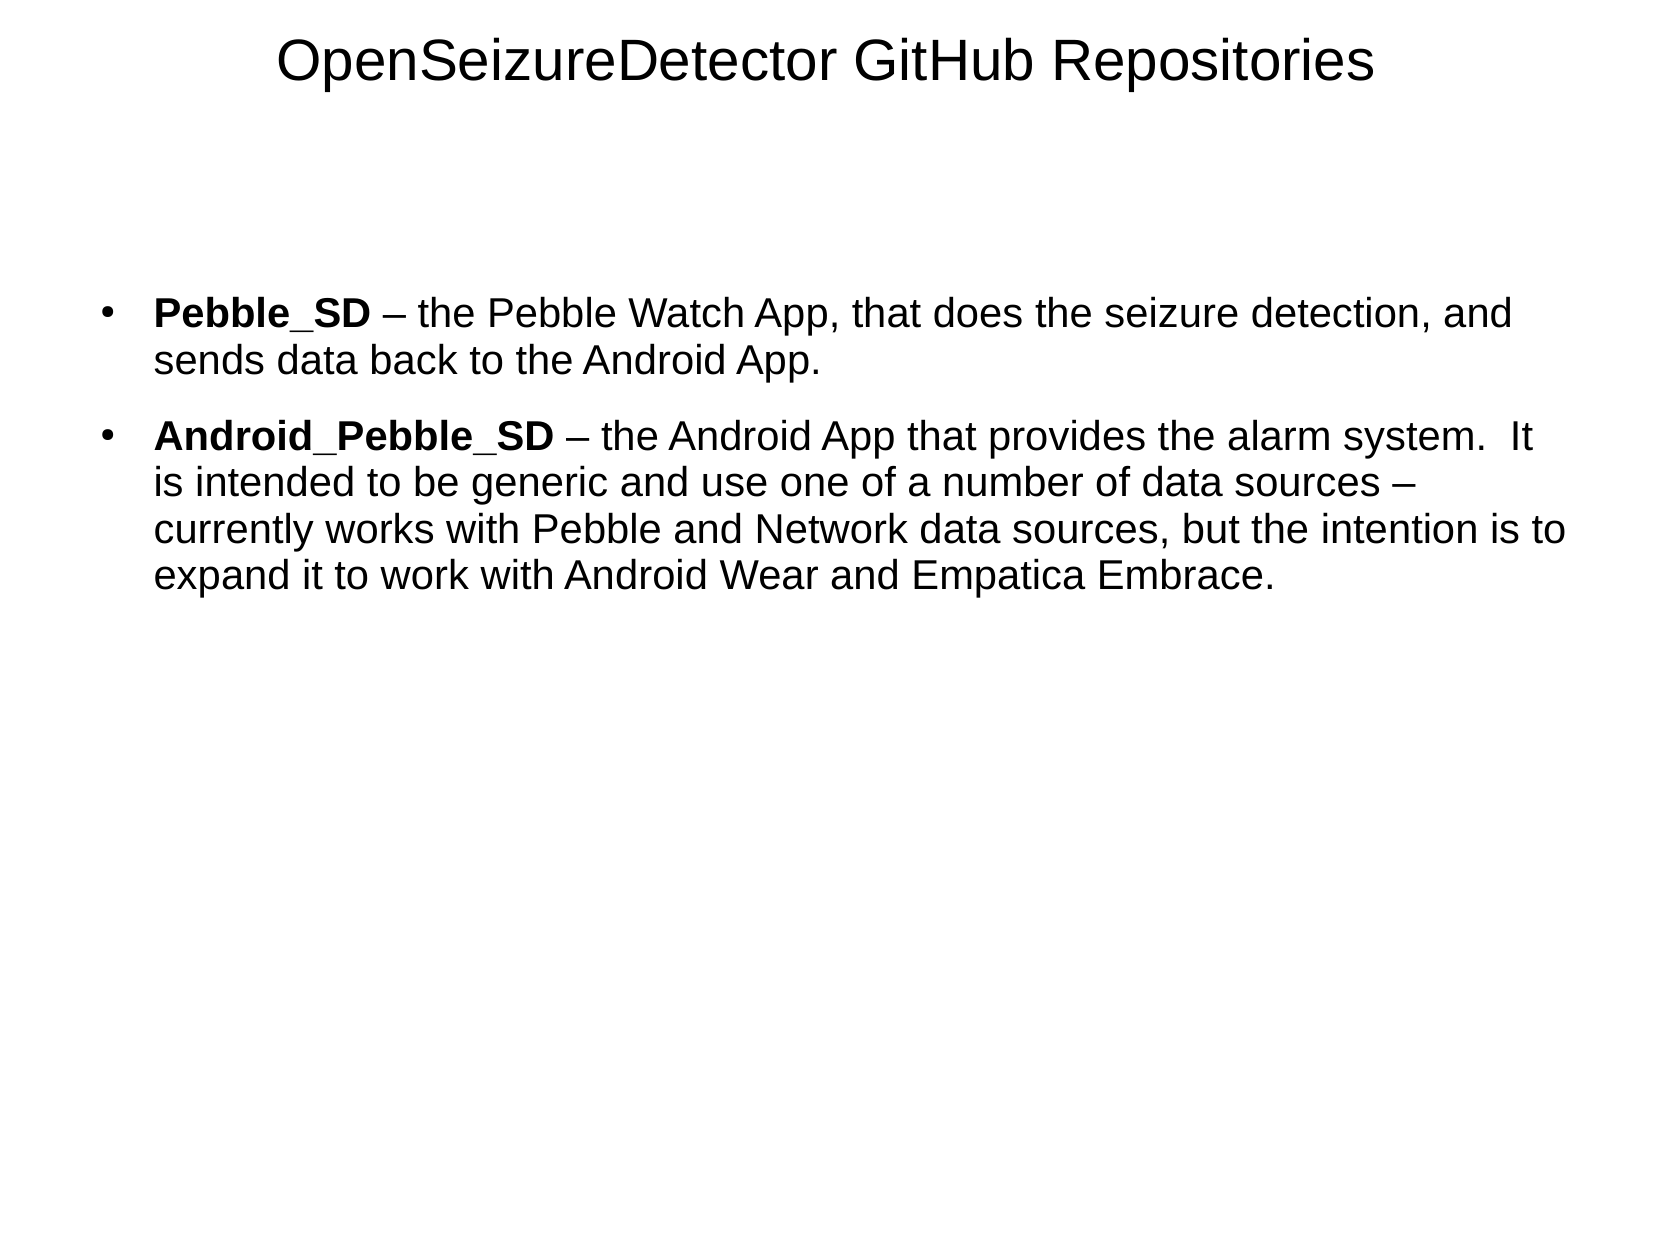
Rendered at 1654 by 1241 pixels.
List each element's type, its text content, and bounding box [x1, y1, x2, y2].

list Pebble_SD – the Pebble Watch App, that does the seizure detection, and sends data back to the Android App. Android_Pebble_SD – the Android App that provides the alarm system. It is intended to be generic and use one of a number of data sources – currently works with Pebble and Network data sources, but the intention is to expand it to work with Android Wear and Empatica Embrace. [82, 290, 1571, 1010]
title OpenSeizureDetector GitHub Repositories [82, 19, 1571, 101]
